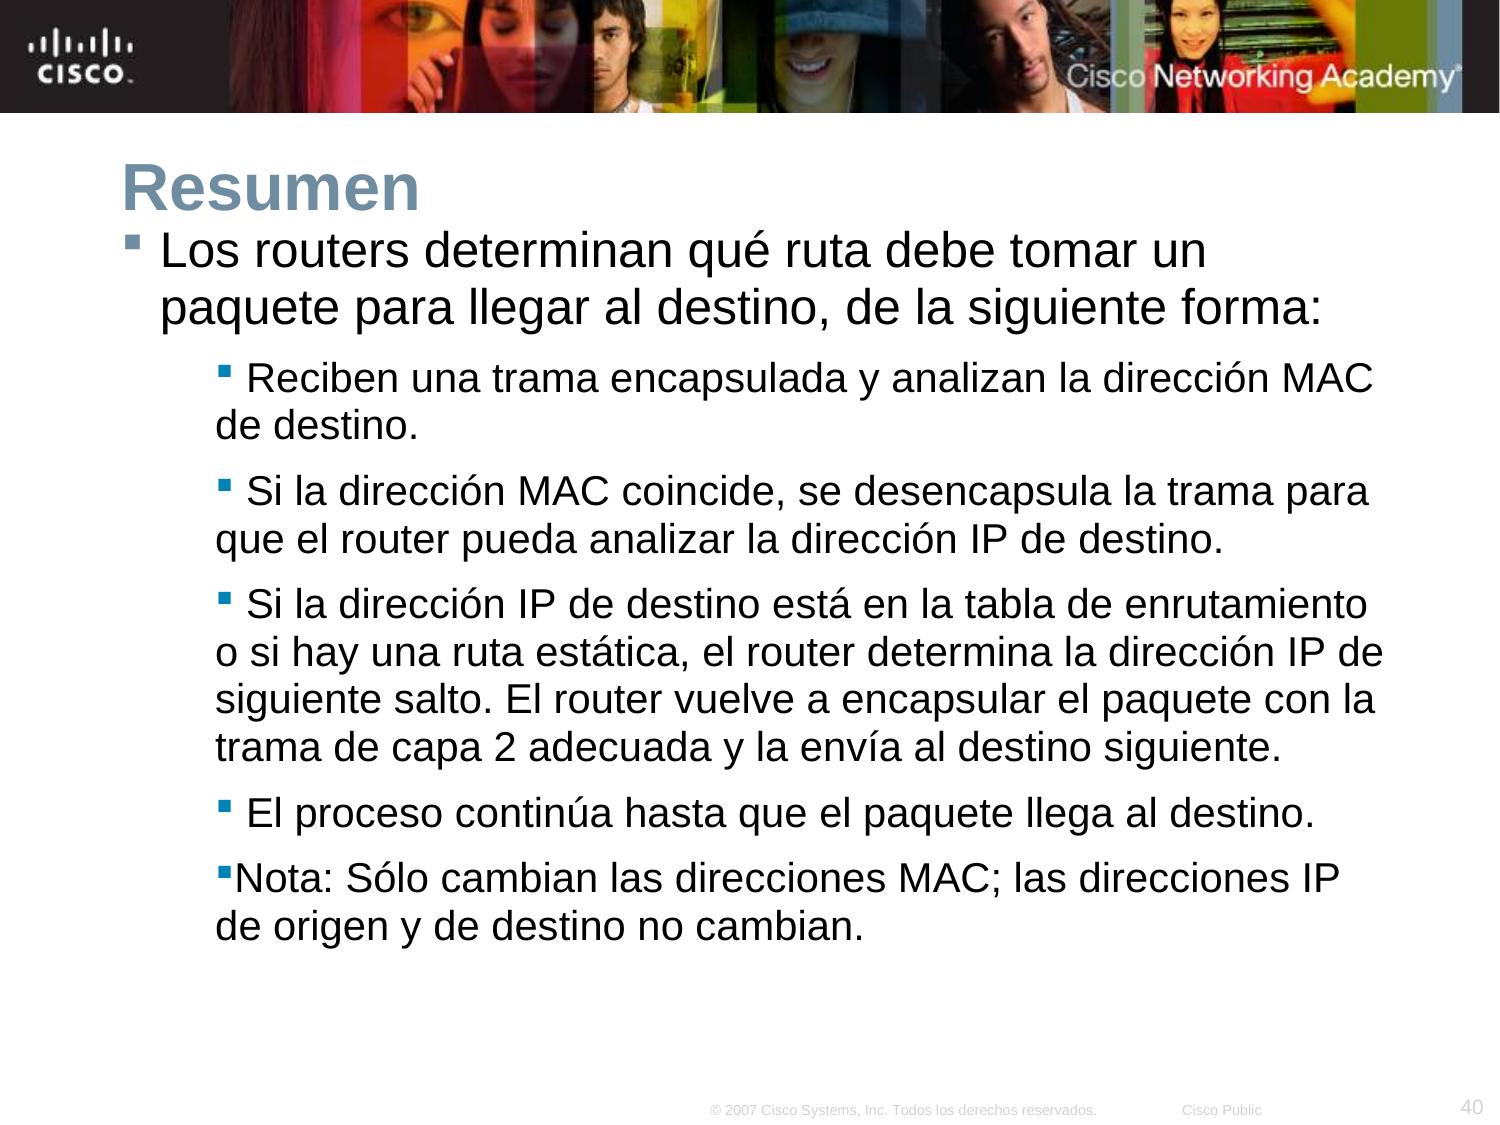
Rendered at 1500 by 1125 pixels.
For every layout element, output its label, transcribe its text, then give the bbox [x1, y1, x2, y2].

picture [0, 0, 1500, 113]
list Los routers determinan qué ruta debe tomar un paquete para llegar al destino, de la siguiente forma: Reciben una trama encapsulada y analizan la dirección MAC de destino. Si la dirección MAC coincide, se desencapsula la trama para que el router pueda analizar la dirección IP de destino. Si la dirección IP de destino está en la tabla de enrutamiento o si hay una ruta estática, el router determina la dirección IP de siguiente salto. El router vuelve a encapsular el paquete con la trama de capa 2 adecuada y la envía al destino siguiente. El proceso continúa hasta que el paquete llega al destino. Nota: Sólo cambian las direcciones MAC; las direcciones IP de origen y de destino no cambian. [107, 215, 1411, 1071]
title Resumen [107, 102, 1444, 232]
